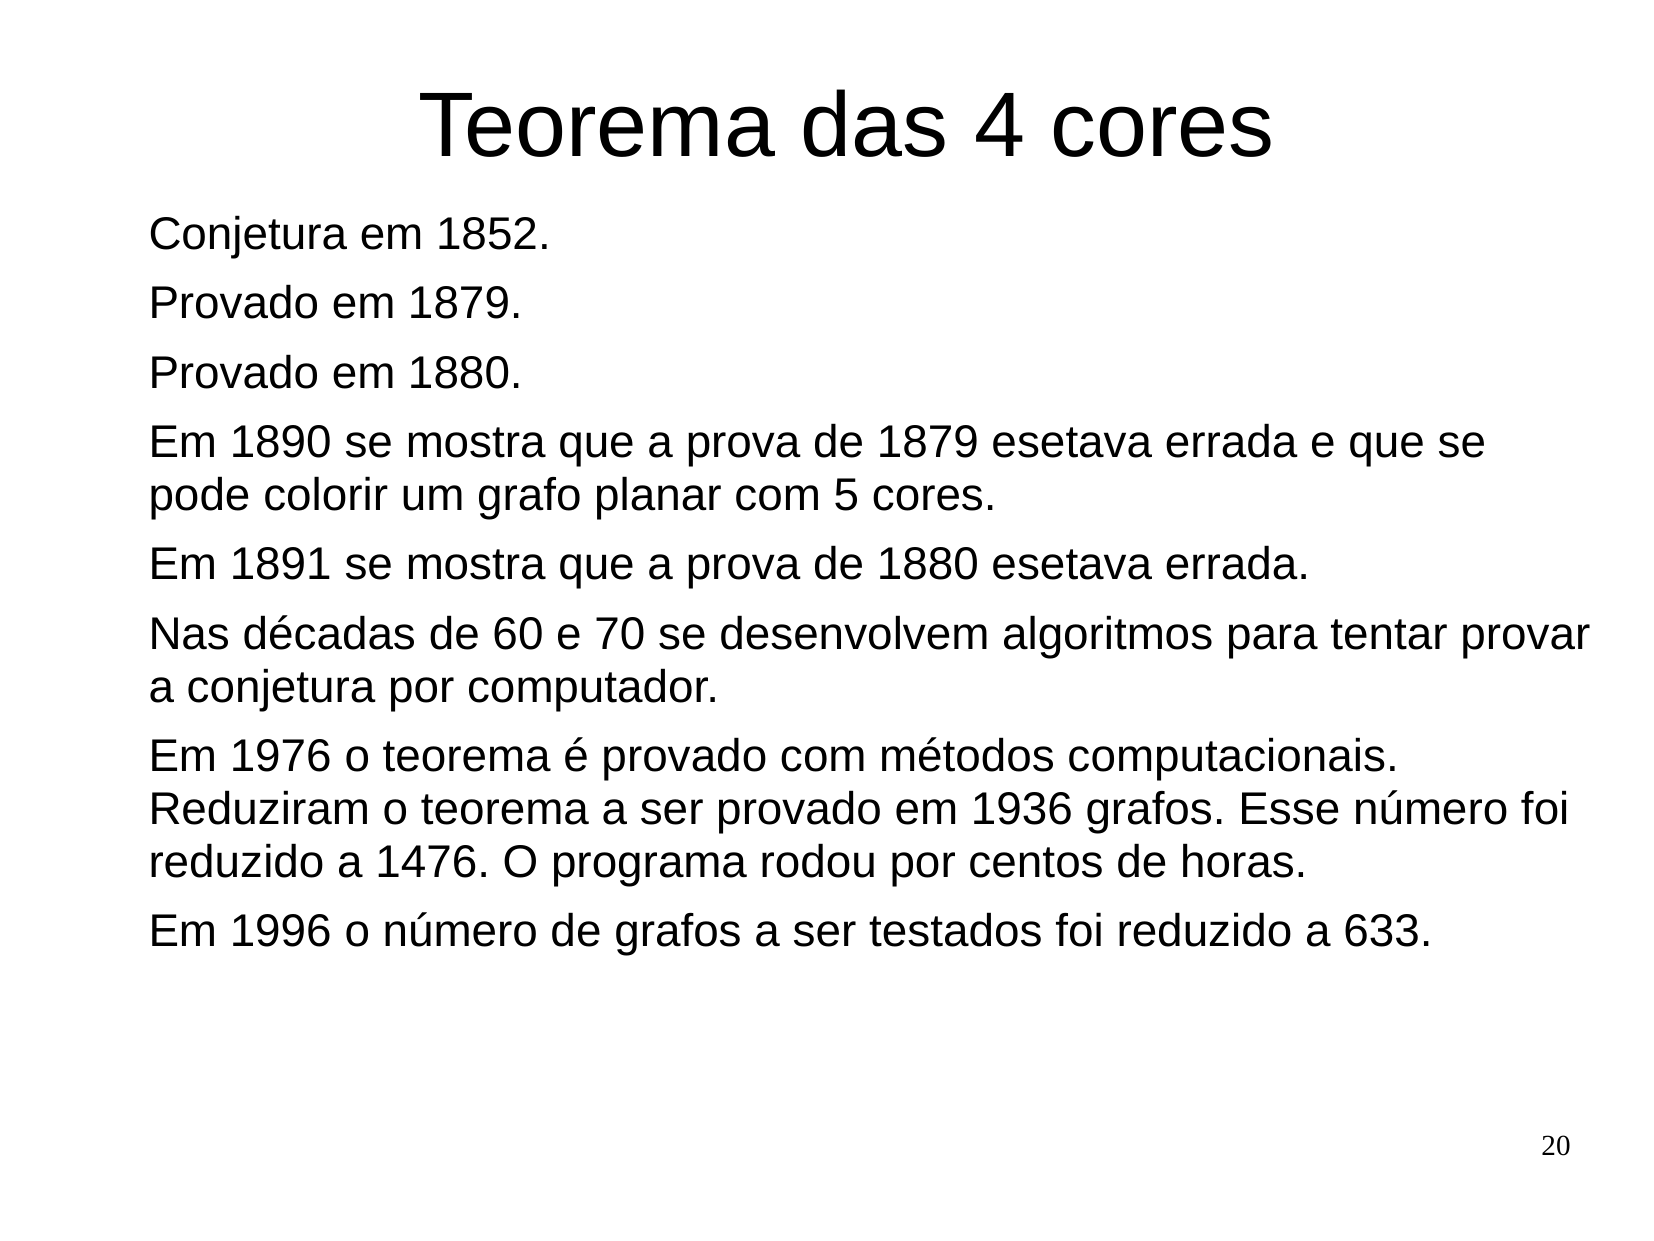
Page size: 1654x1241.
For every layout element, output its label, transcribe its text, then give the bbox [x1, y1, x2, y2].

title Teorema das 4 cores [261, 67, 1433, 181]
list Conjetura em 1852. Provado em 1879. Provado em 1880. Em 1890 se mostra que a prova de 1879 esetava errada e que se pode colorir um grafo planar com 5 cores. Em 1891 se mostra que a prova de 1880 esetava errada. Nas décadas de 60 e 70 se desenvolvem algoritmos para tentar provar a conjetura por computador. Em 1976 o teorema é provado com métodos computacionais. Reduziram o teorema a ser provado em 1936 grafos. Esse número foi reduzido a 1476. O programa rodou por centos de horas. Em 1996 o número de grafos a ser testados foi reduzido a 633. [148, 207, 1595, 1213]
